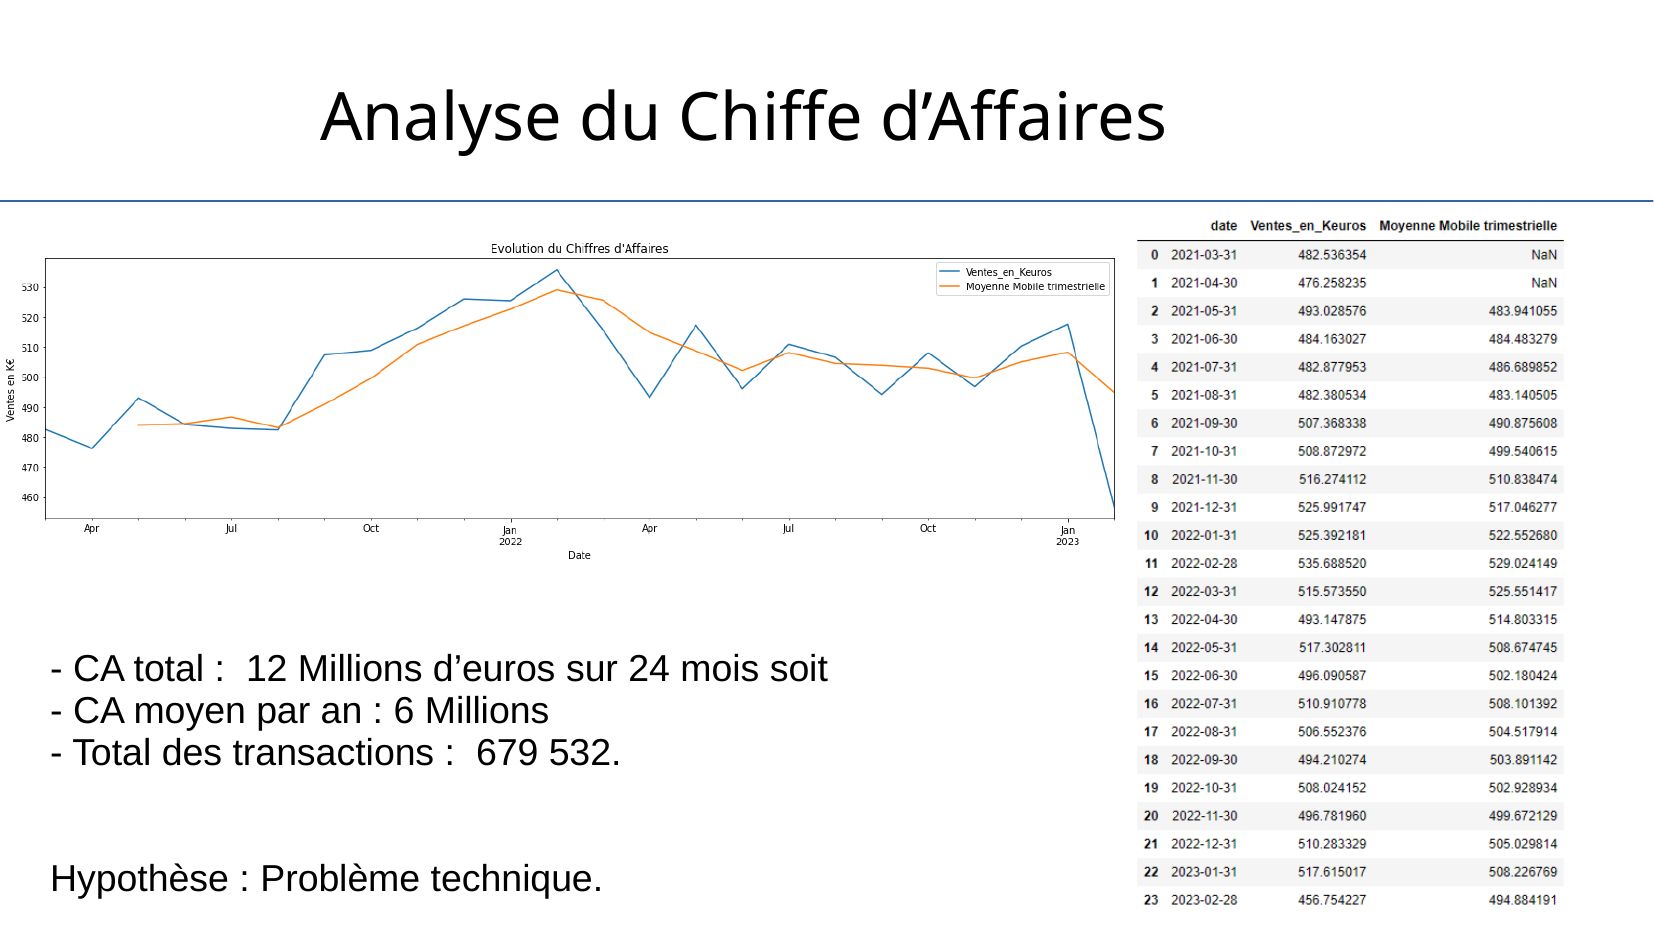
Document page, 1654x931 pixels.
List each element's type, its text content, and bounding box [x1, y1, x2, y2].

title Analyse du Chiffe d’Affaires [0, 37, 1489, 193]
text_box - CA total : 12 Millions d’euros sur 24 mois soit - CA moyen par an : 6 Millions - Total des transactions : 679 532. Hypothèse : Problème technique. [35, 496, 1430, 931]
picture [0, 236, 1120, 566]
picture [1133, 212, 1566, 910]
